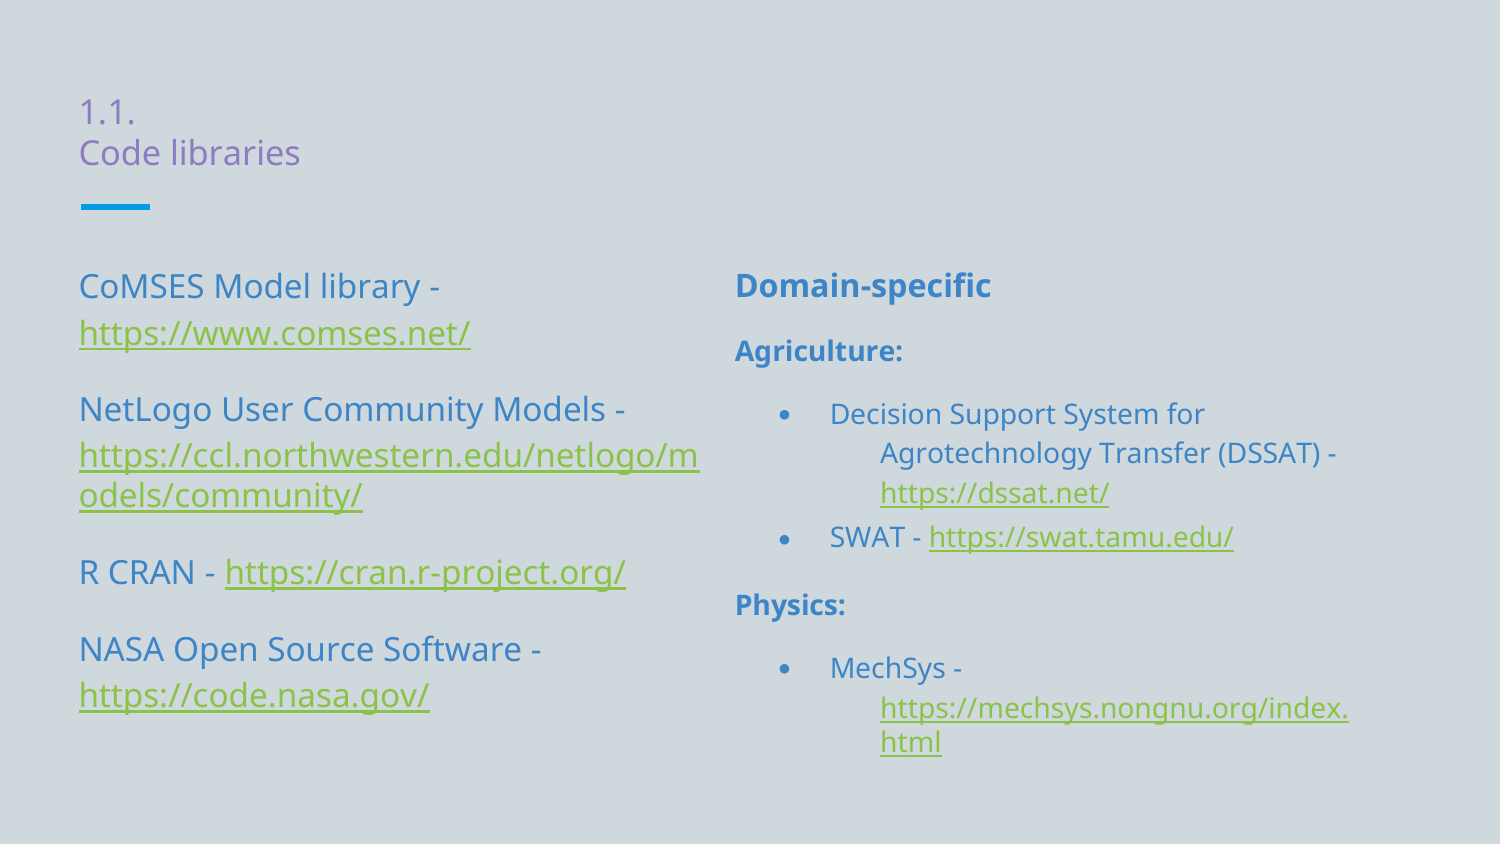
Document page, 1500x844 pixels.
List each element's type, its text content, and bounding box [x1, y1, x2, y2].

list Domain-specific Agriculture: Decision Support System for Agrotechnology Transfer (DSSAT) - https://dssat.net/ SWAT - https://swat.tamu.edu/ Physics: MechSys - https://mechsys.nongnu.org/index.html [719, 244, 1376, 750]
list CoMSES Model library - https://www.comses.net/ NetLogo User Community Models - https://ccl.northwestern.edu/netlogo/models/community/ R CRAN - https://cran.r-project.org/ NASA Open Source Software - https://code.nasa.gov/ [63, 244, 719, 750]
title 1.1. Code libraries [63, 75, 1437, 188]
